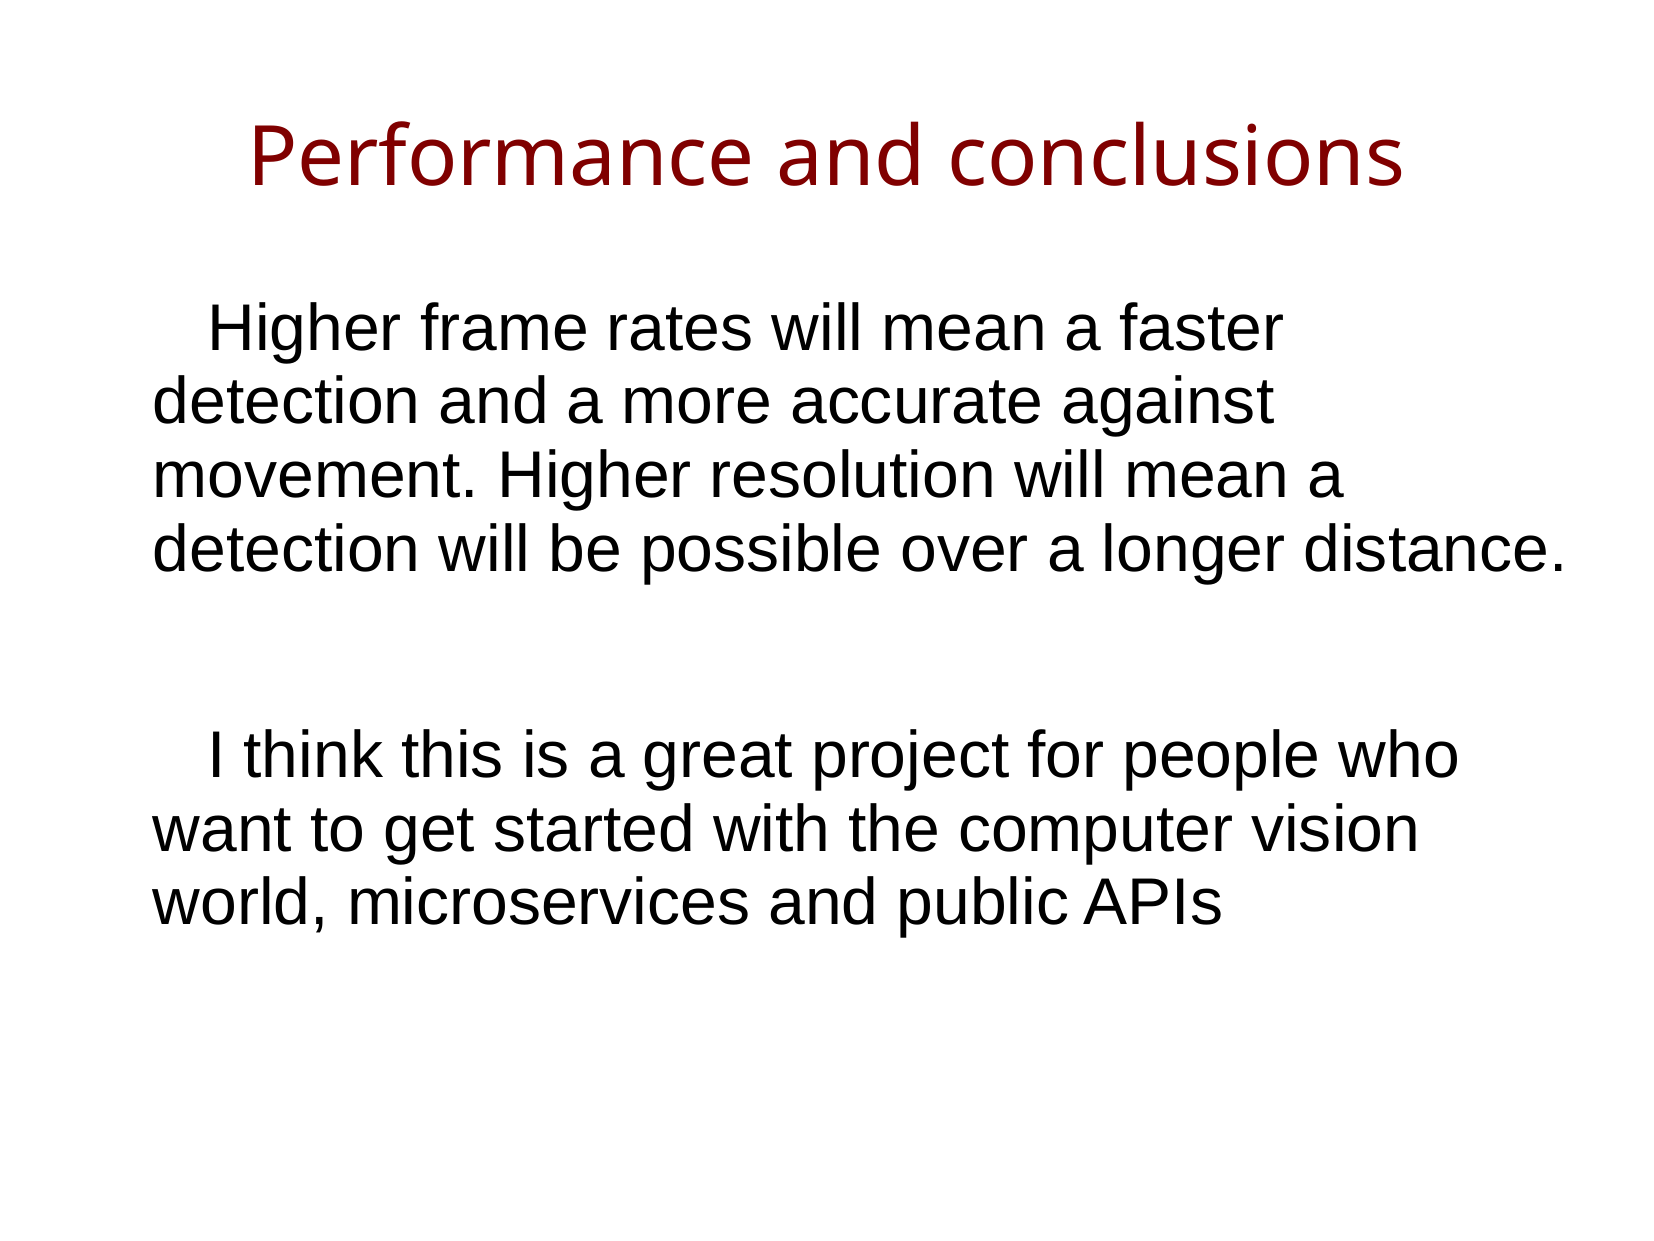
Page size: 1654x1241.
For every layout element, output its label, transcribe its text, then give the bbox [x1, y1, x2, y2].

list Higher frame rates will mean a faster detection and a more accurate against movement. Higher resolution will mean a detection will be possible over a longer distance. I think this is a great project for people who want to get started with the computer vision world, microservices and public APIs [82, 290, 1571, 1010]
title Performance and conclusions [82, 49, 1571, 257]
